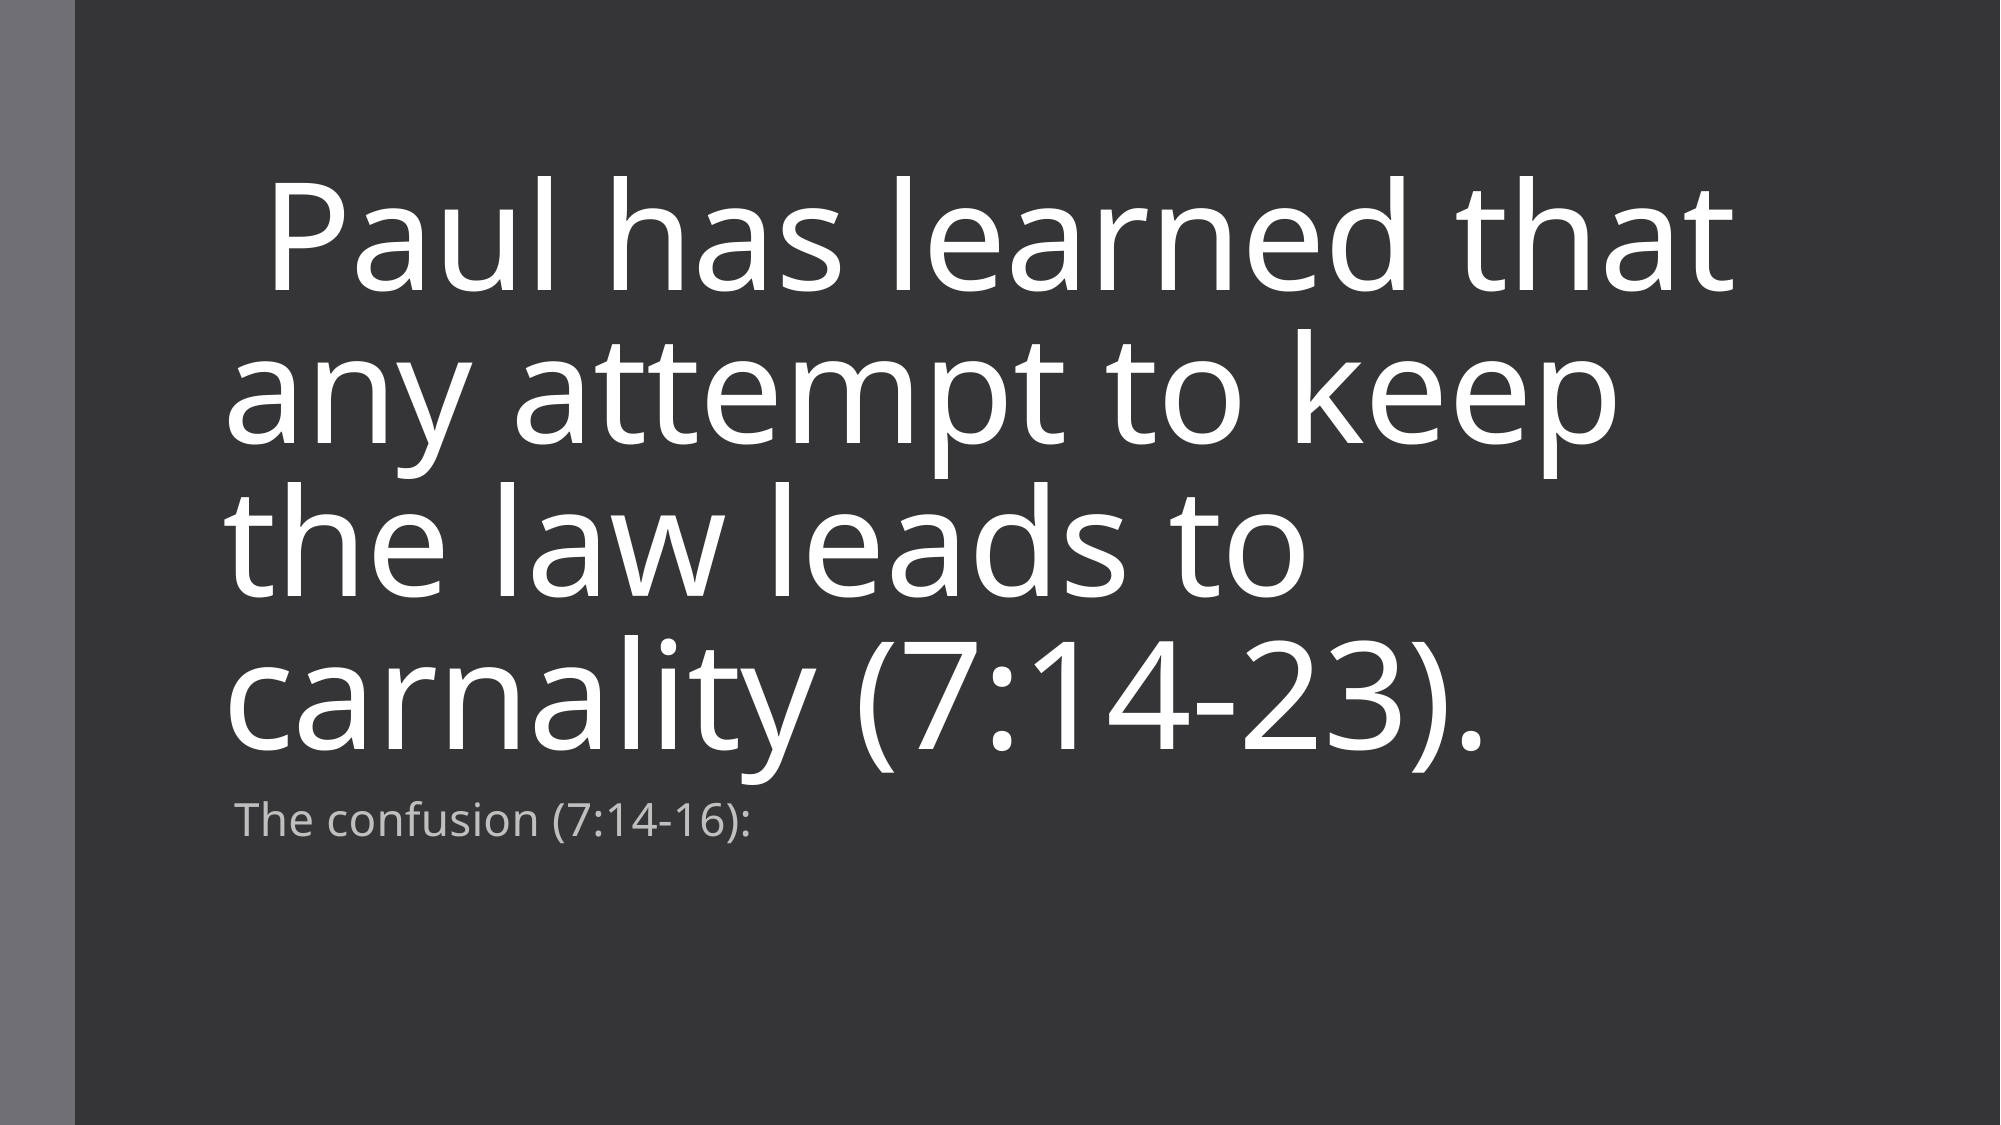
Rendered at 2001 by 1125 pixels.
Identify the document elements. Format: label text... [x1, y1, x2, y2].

subtitle The confusion (7:14-16): [206, 787, 1752, 1066]
title Paul has learned that any attempt to keep the law leads to carnality (7:14-23). [206, 124, 1752, 787]
